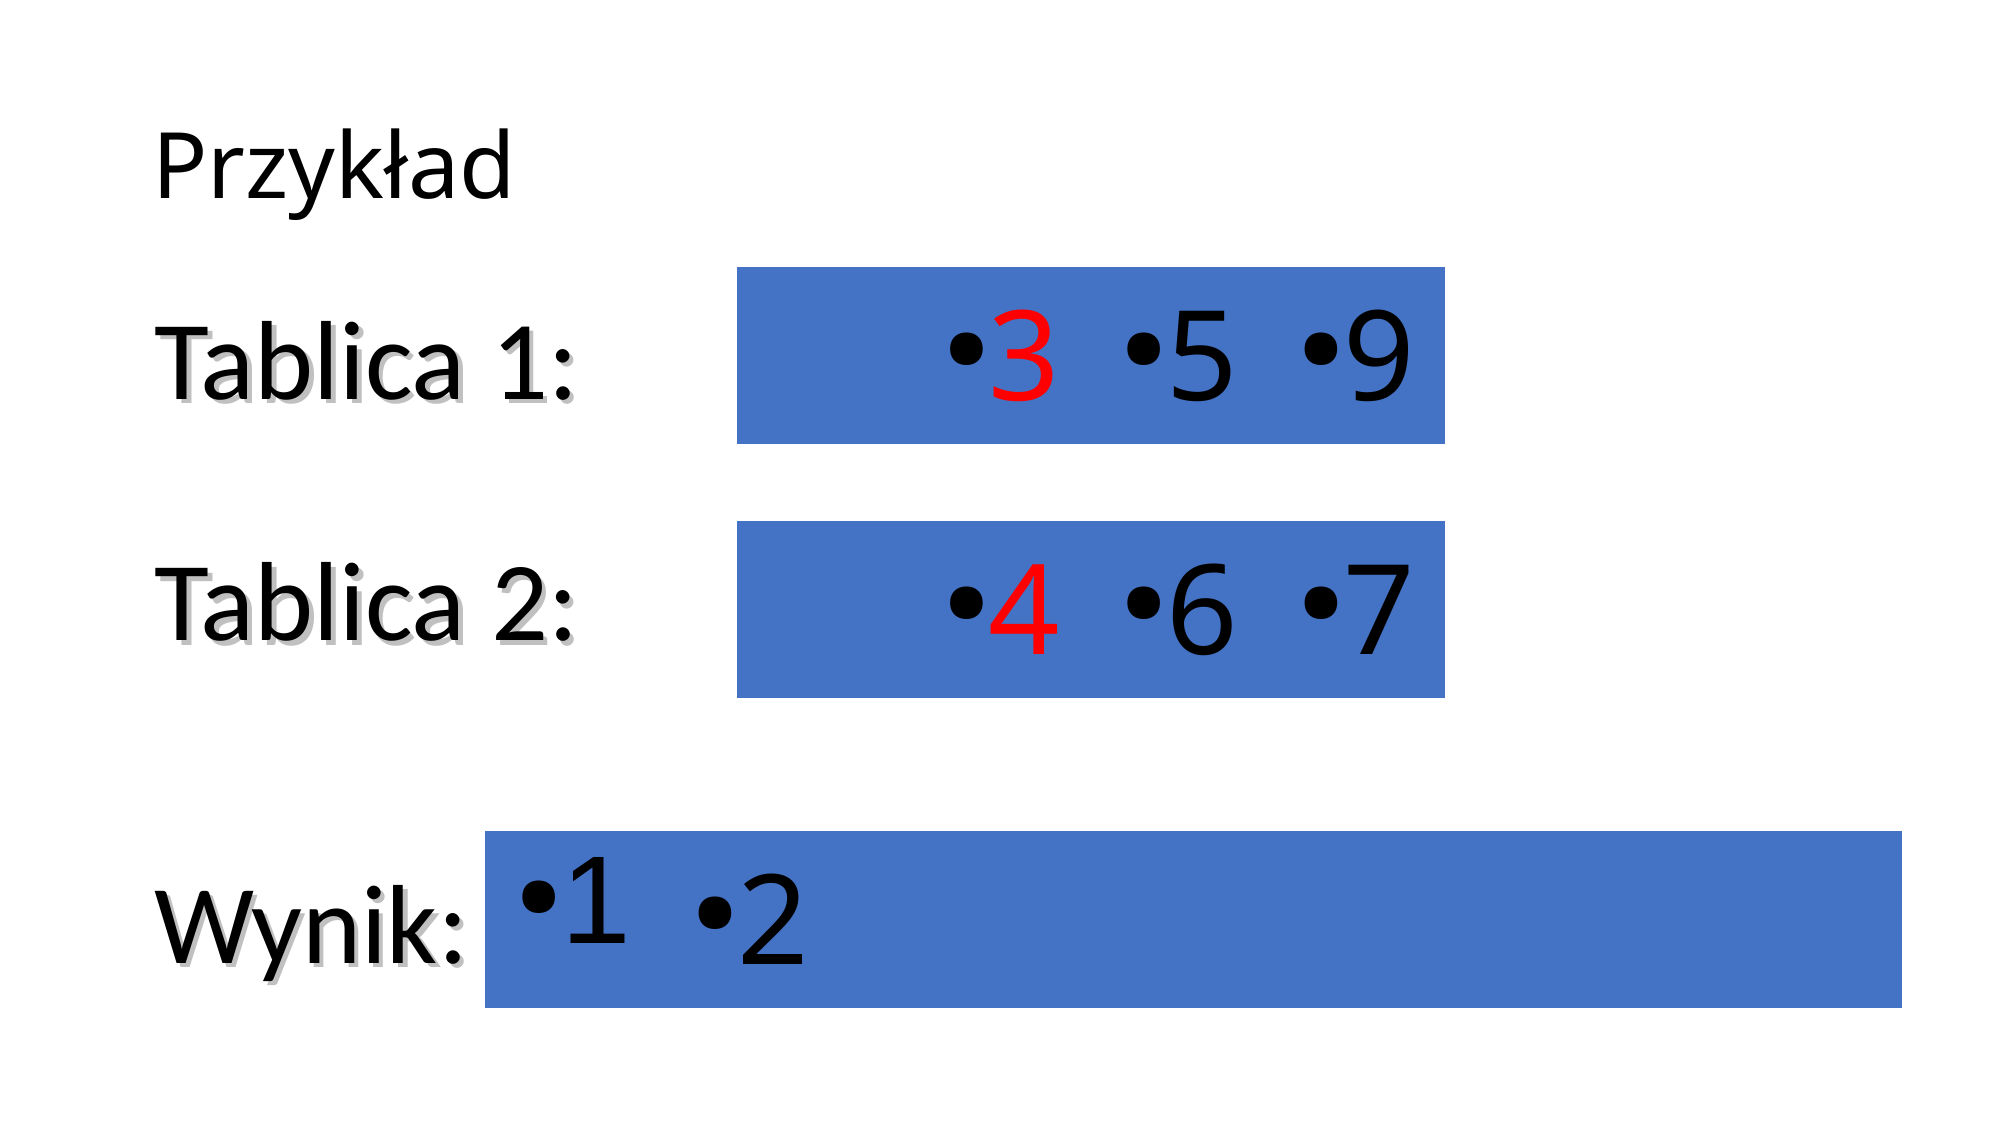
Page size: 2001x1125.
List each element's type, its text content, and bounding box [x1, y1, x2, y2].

table_header 7 [1268, 521, 1445, 698]
title Przykład [137, 59, 1863, 278]
text_box Tablica 1: [140, 279, 594, 430]
table_header 6 [1091, 521, 1268, 698]
table_header 2 [662, 831, 839, 1008]
table_header [1194, 831, 1371, 1008]
table_header 4 [914, 521, 1091, 698]
table_header [1725, 831, 1902, 1008]
table_header [737, 267, 914, 444]
table_header [1371, 831, 1548, 1008]
table_header 9 [1268, 267, 1445, 444]
table_header [839, 831, 1017, 1008]
text_box Tablica 2: [140, 521, 594, 671]
table_header [1548, 831, 1725, 1008]
table_header 1 [485, 831, 662, 1008]
table_header [737, 521, 914, 698]
table_header 3 [914, 267, 1091, 444]
table_header [1017, 831, 1194, 1008]
table_header 5 [1091, 267, 1268, 444]
text_box Wynik: [139, 843, 483, 993]
